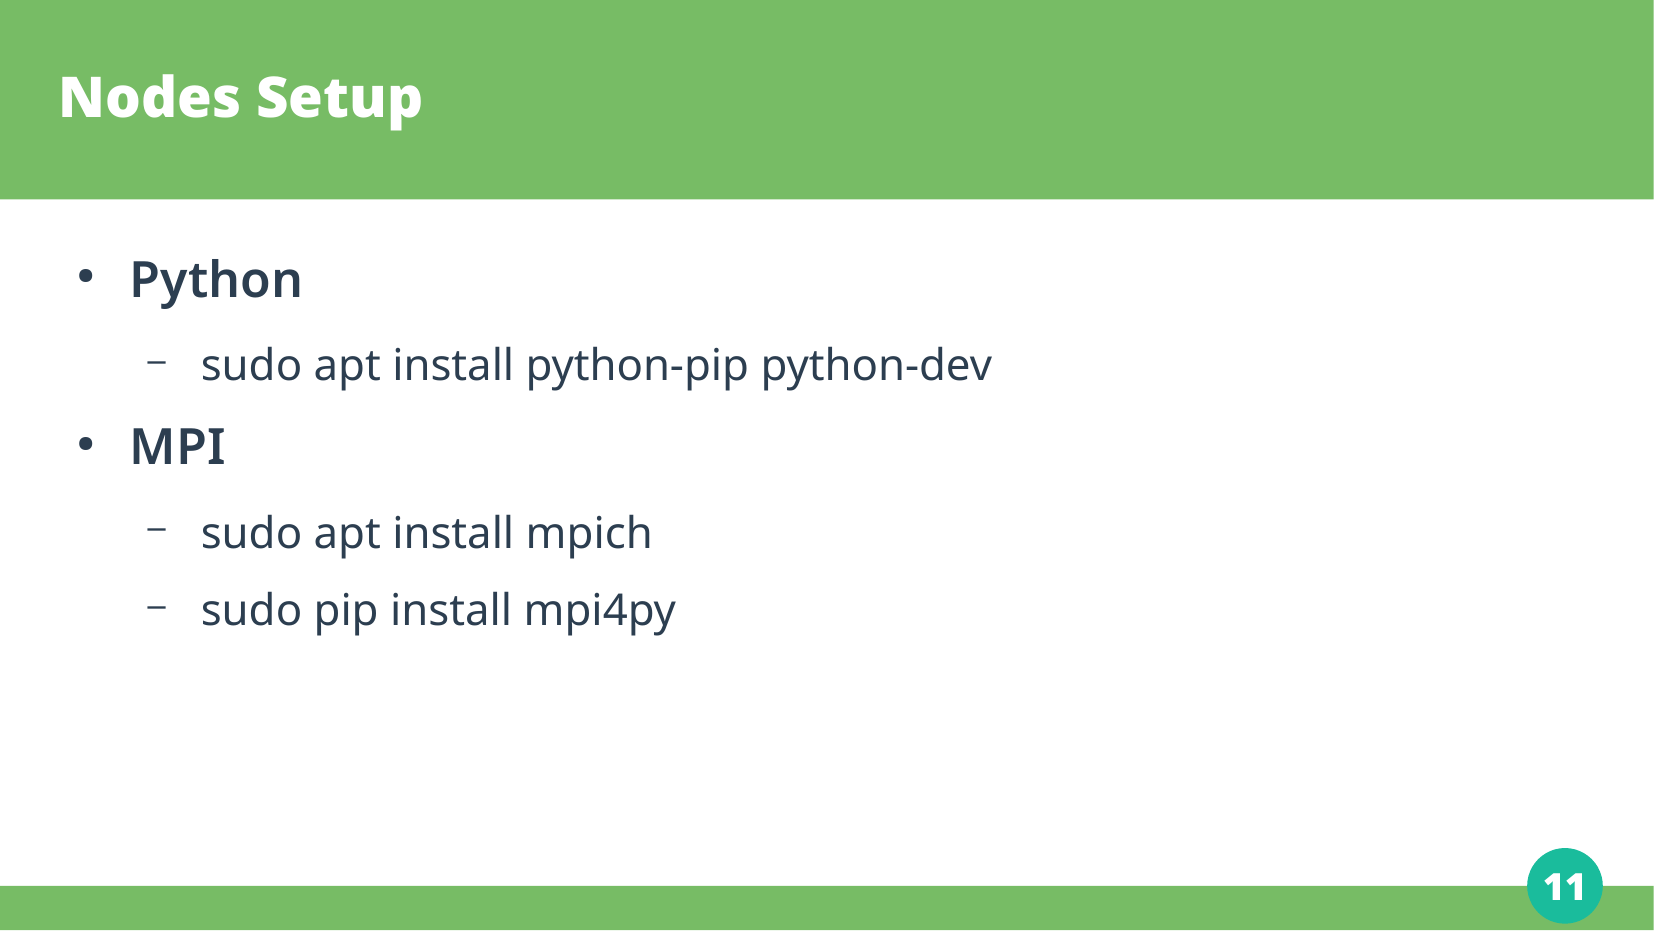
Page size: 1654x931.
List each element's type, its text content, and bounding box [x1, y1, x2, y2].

list Python sudo apt install python-pip python-dev MPI sudo apt install mpich sudo pip install mpi4py [59, 243, 1595, 864]
title Nodes Setup [59, 37, 1595, 155]
